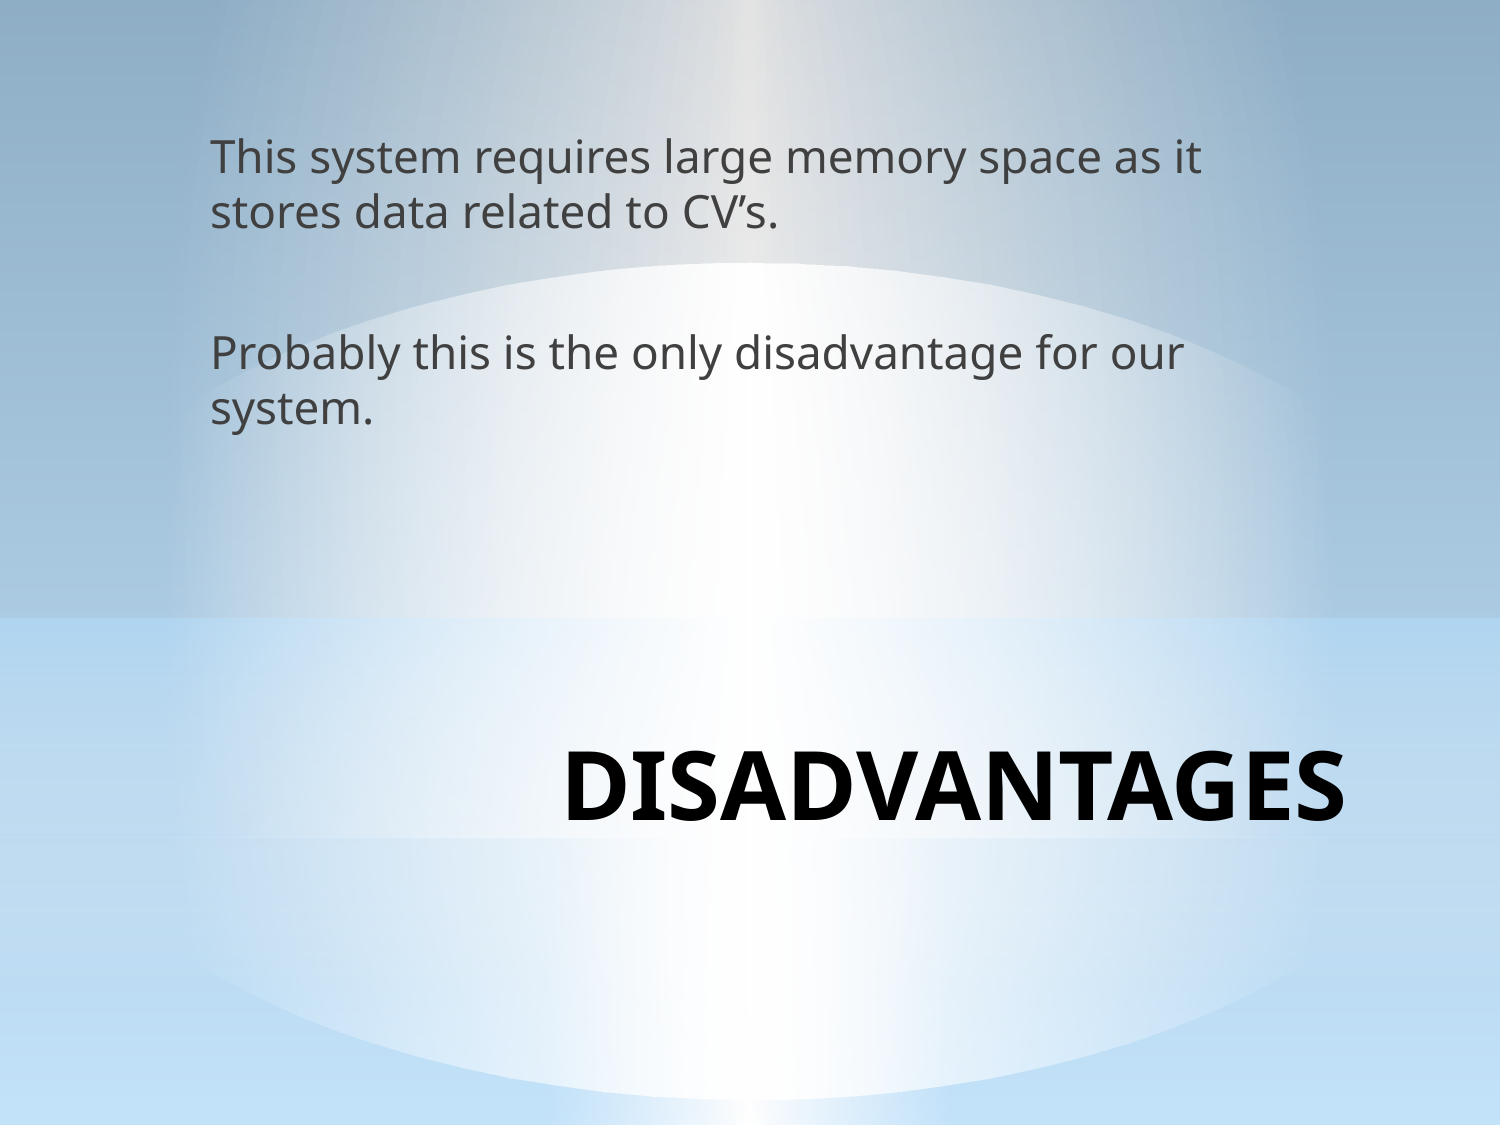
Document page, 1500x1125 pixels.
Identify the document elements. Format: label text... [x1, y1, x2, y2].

title DISADVANTAGES [294, 717, 1363, 905]
list This system requires large memory space as it stores data related to CV’s. Probably this is the only disadvantage for our system. [187, 120, 1238, 690]
